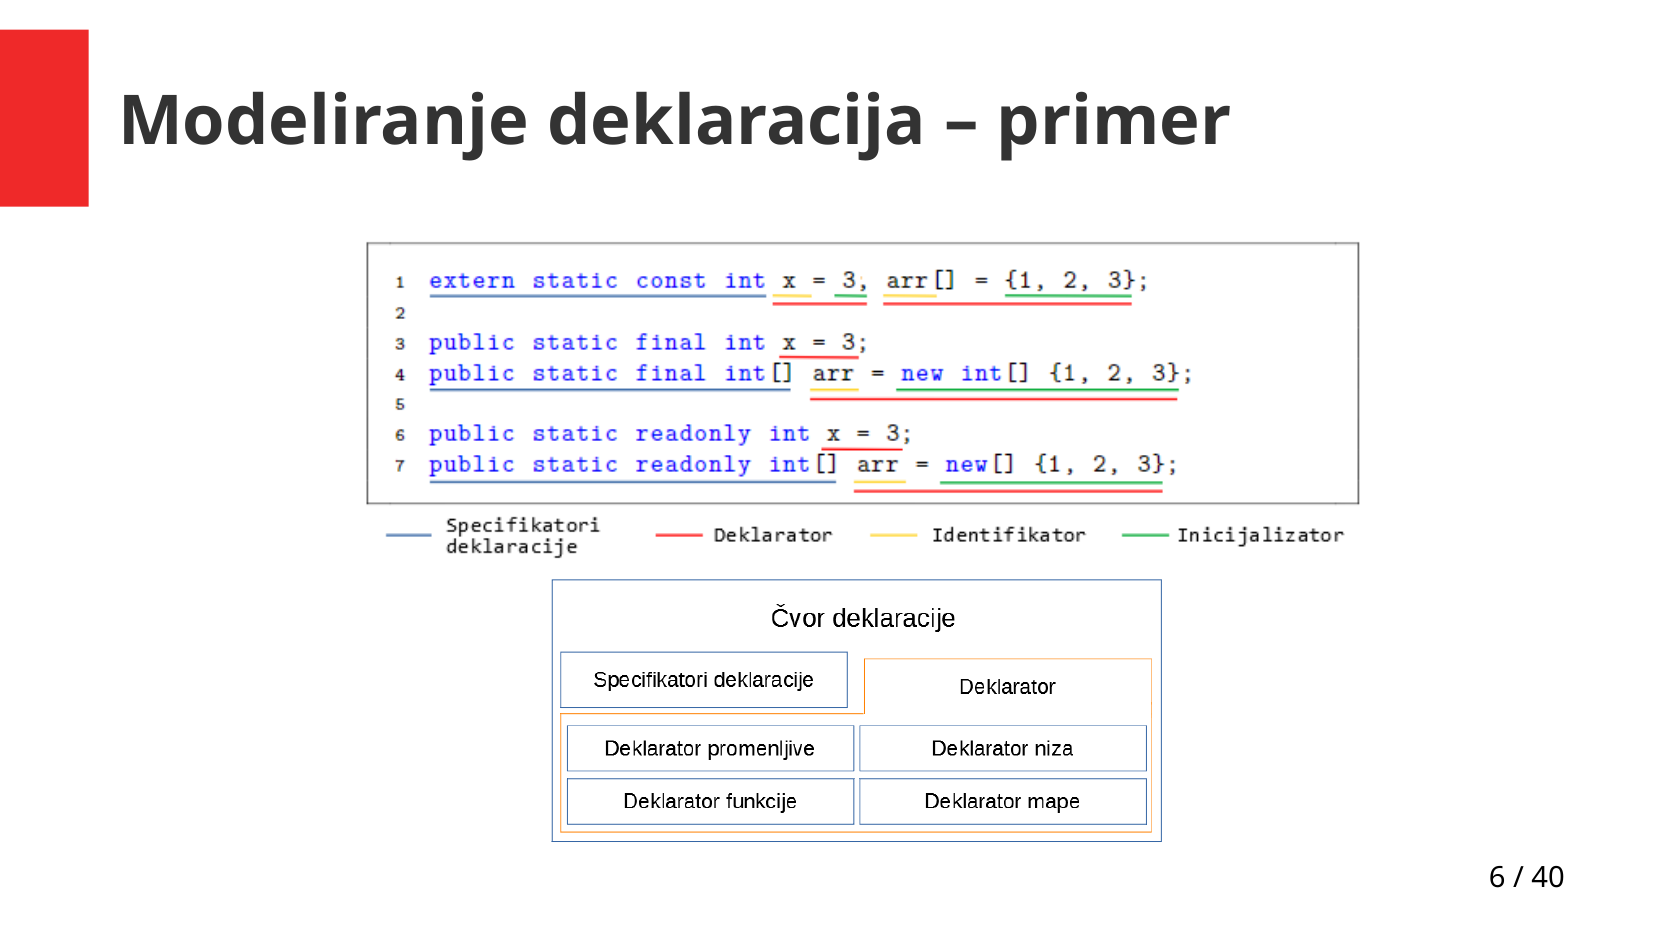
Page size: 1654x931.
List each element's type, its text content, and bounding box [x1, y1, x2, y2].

picture [547, 576, 1166, 845]
picture [362, 236, 1366, 563]
title Modeliranje deklaracija – primer [118, 29, 1595, 207]
